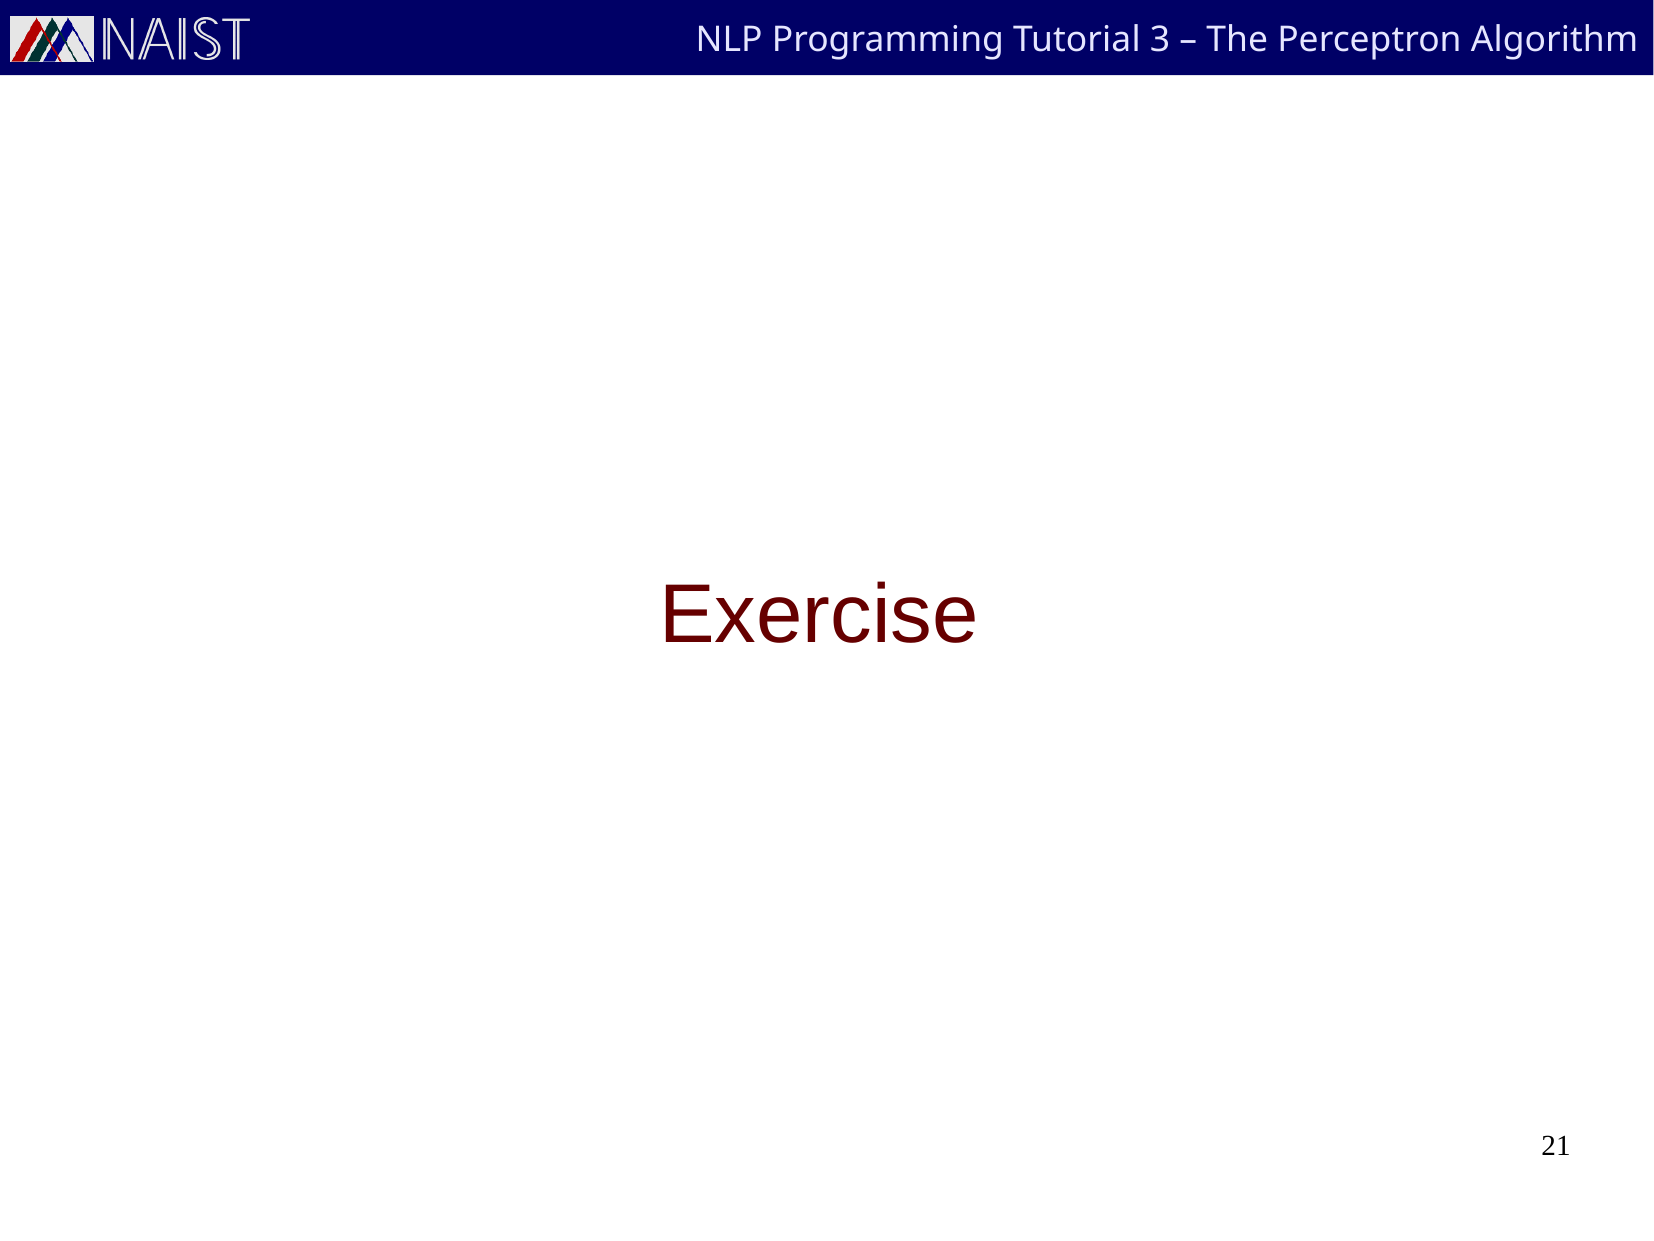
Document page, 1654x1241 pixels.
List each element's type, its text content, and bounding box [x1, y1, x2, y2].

title Exercise [75, 518, 1564, 710]
picture [102, 17, 251, 60]
picture [10, 16, 94, 62]
